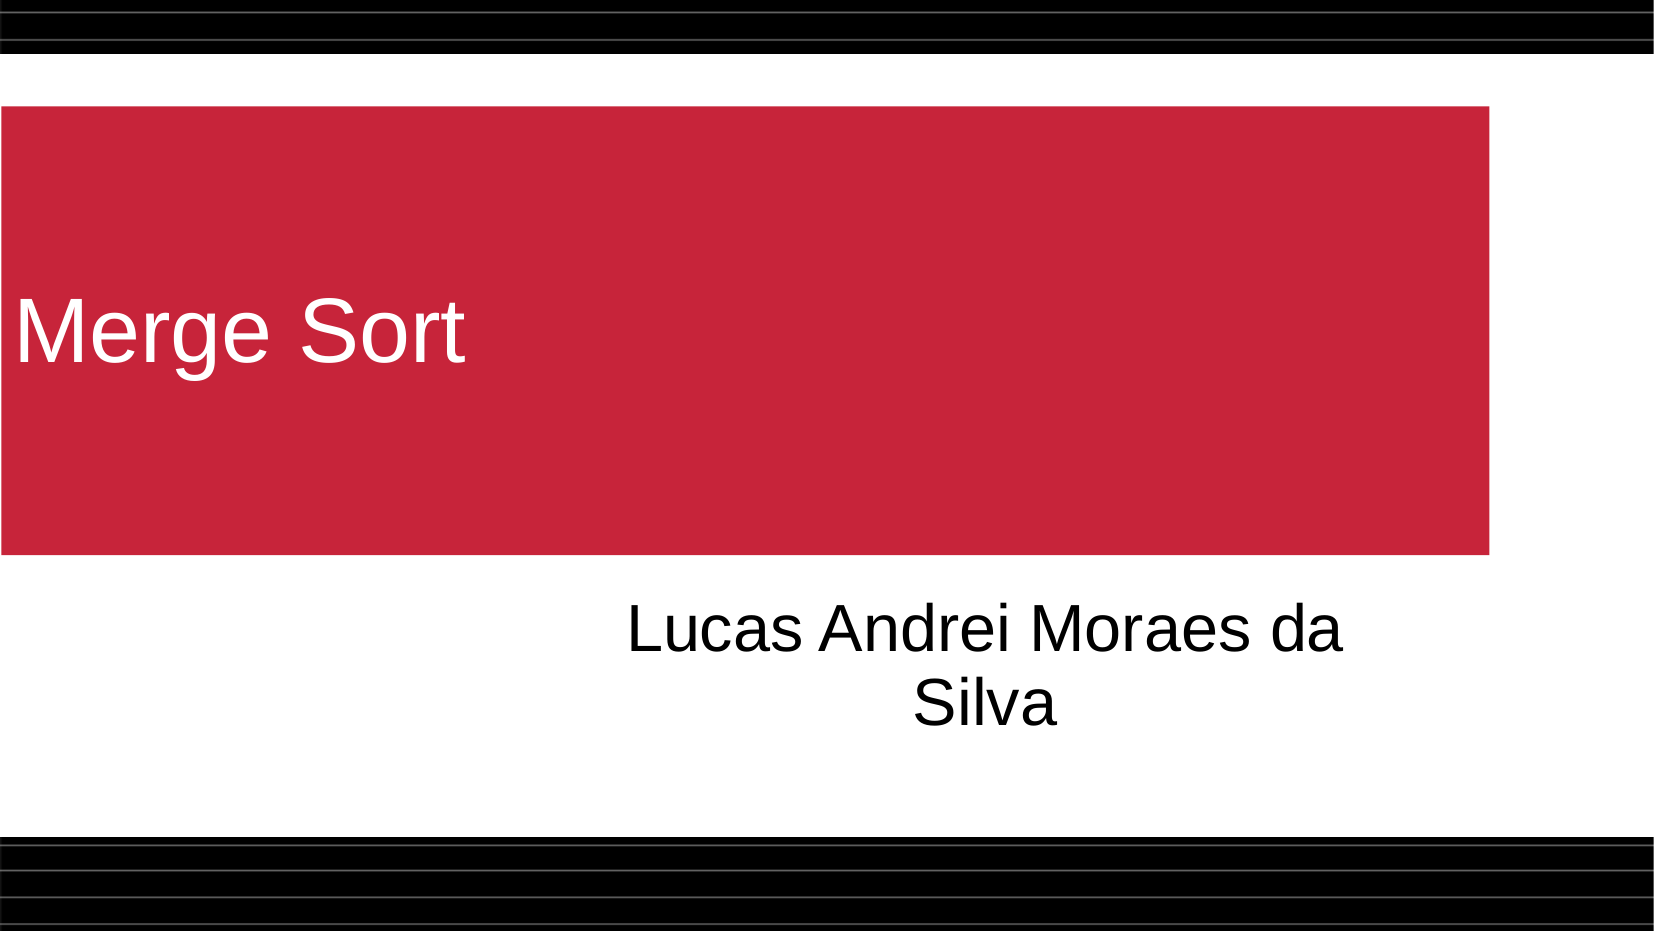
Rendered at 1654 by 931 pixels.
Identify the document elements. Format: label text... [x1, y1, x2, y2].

subtitle Lucas Andrei Moraes da Silva [625, 590, 1489, 804]
title Merge Sort [1, 106, 1490, 556]
picture [0, 837, 1654, 931]
picture [0, 0, 1654, 54]
